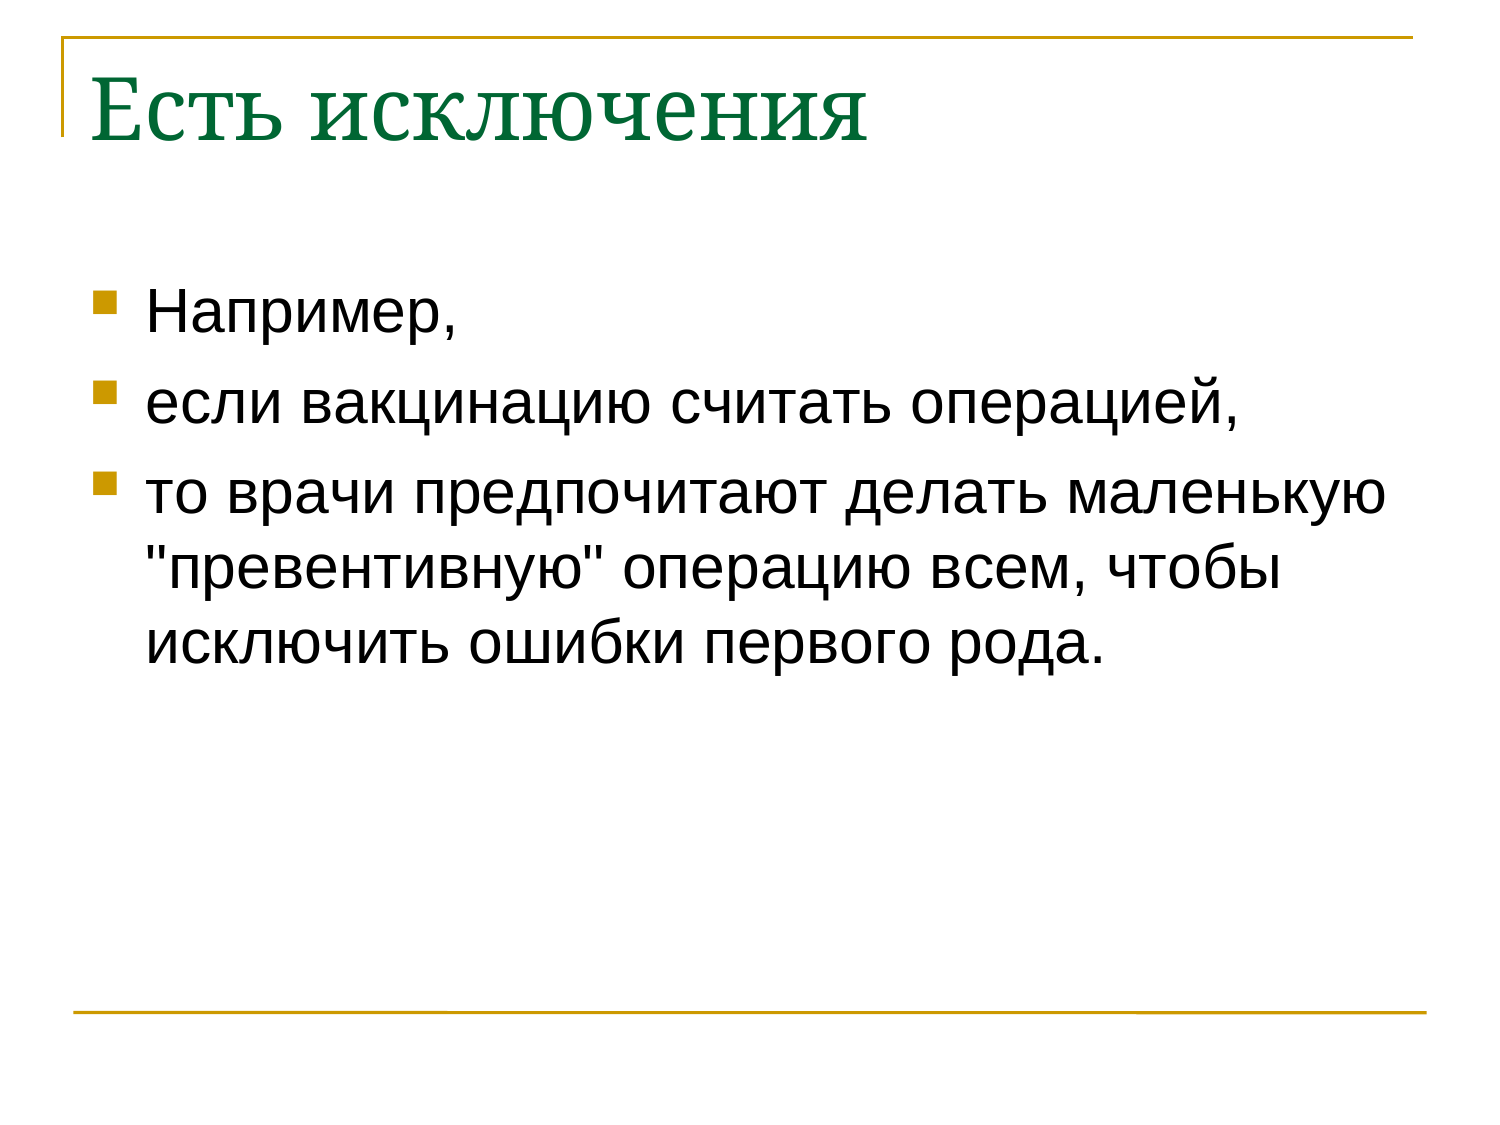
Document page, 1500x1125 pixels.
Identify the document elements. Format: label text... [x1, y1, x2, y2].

title Есть исключения [75, 45, 1426, 233]
list Например, если вакцинацию считать операцией, то врачи предпочитают делать маленькую "превентивную" операцию всем, чтобы исключить ошибки первого рода. [75, 262, 1426, 1006]
